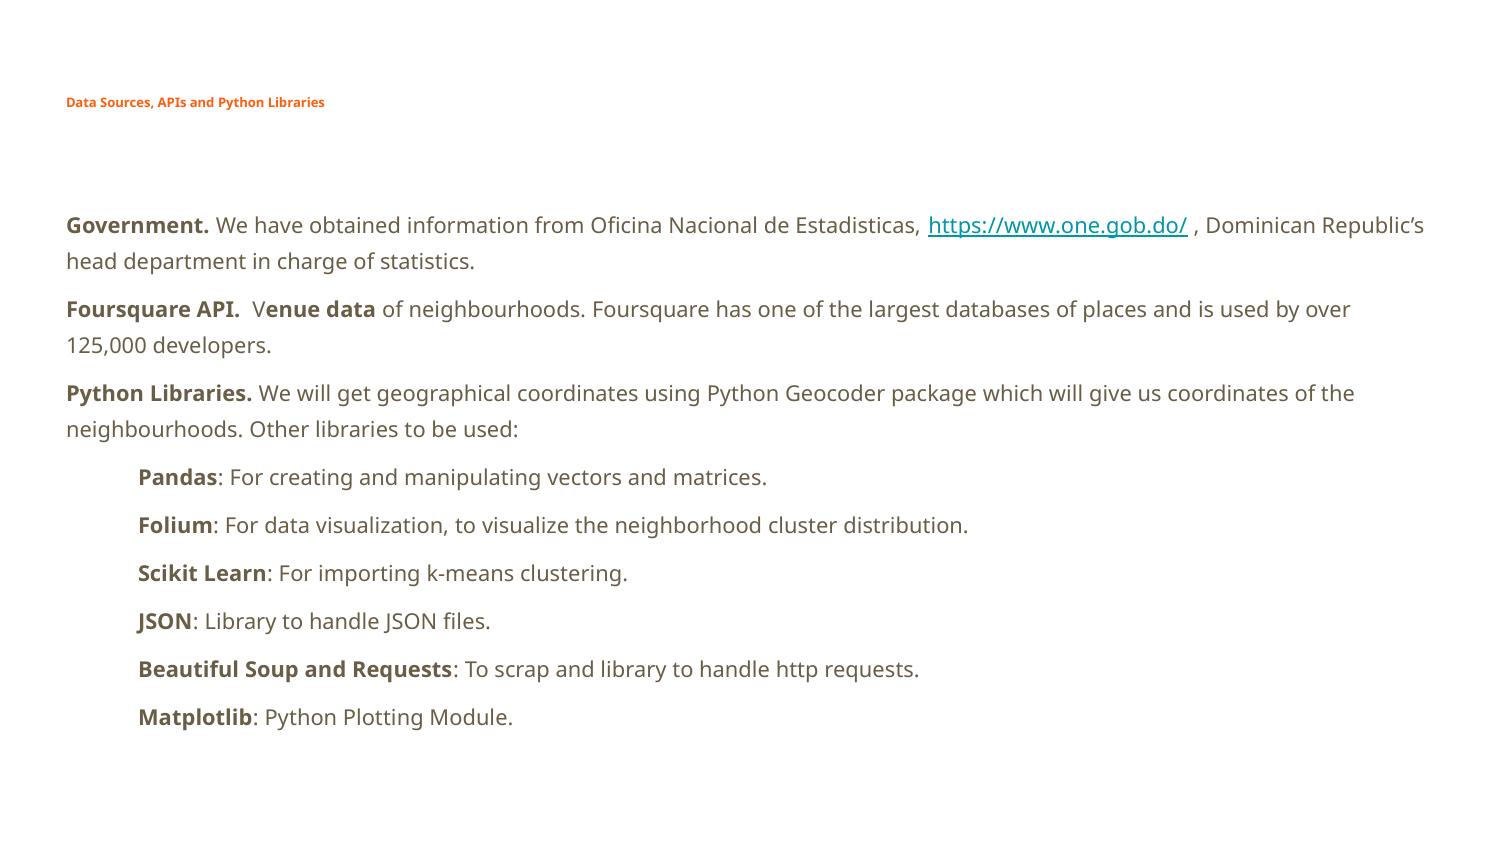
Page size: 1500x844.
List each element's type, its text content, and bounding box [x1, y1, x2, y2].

title Data Sources, APIs and Python Libraries [51, 72, 1449, 167]
list Government. We have obtained information from Oficina Nacional de Estadisticas, https://www.one.gob.do/ , Dominican Republic’s head department in charge of statistics. Foursquare API. Venue data of neighbourhoods. Foursquare has one of the largest databases of places and is used by over 125,000 developers. Python Libraries. We will get geographical coordinates using Python Geocoder package which will give us coordinates of the neighbourhoods. Other libraries to be used: Pandas: For creating and manipulating vectors and matrices. Folium: For data visualization, to visualize the neighborhood cluster distribution. Scikit Learn: For importing k-means clustering. JSON: Library to handle JSON files. Beautiful Soup and Requests: To scrap and library to handle http requests. Matplotlib: Python Plotting Module. [51, 189, 1449, 750]
